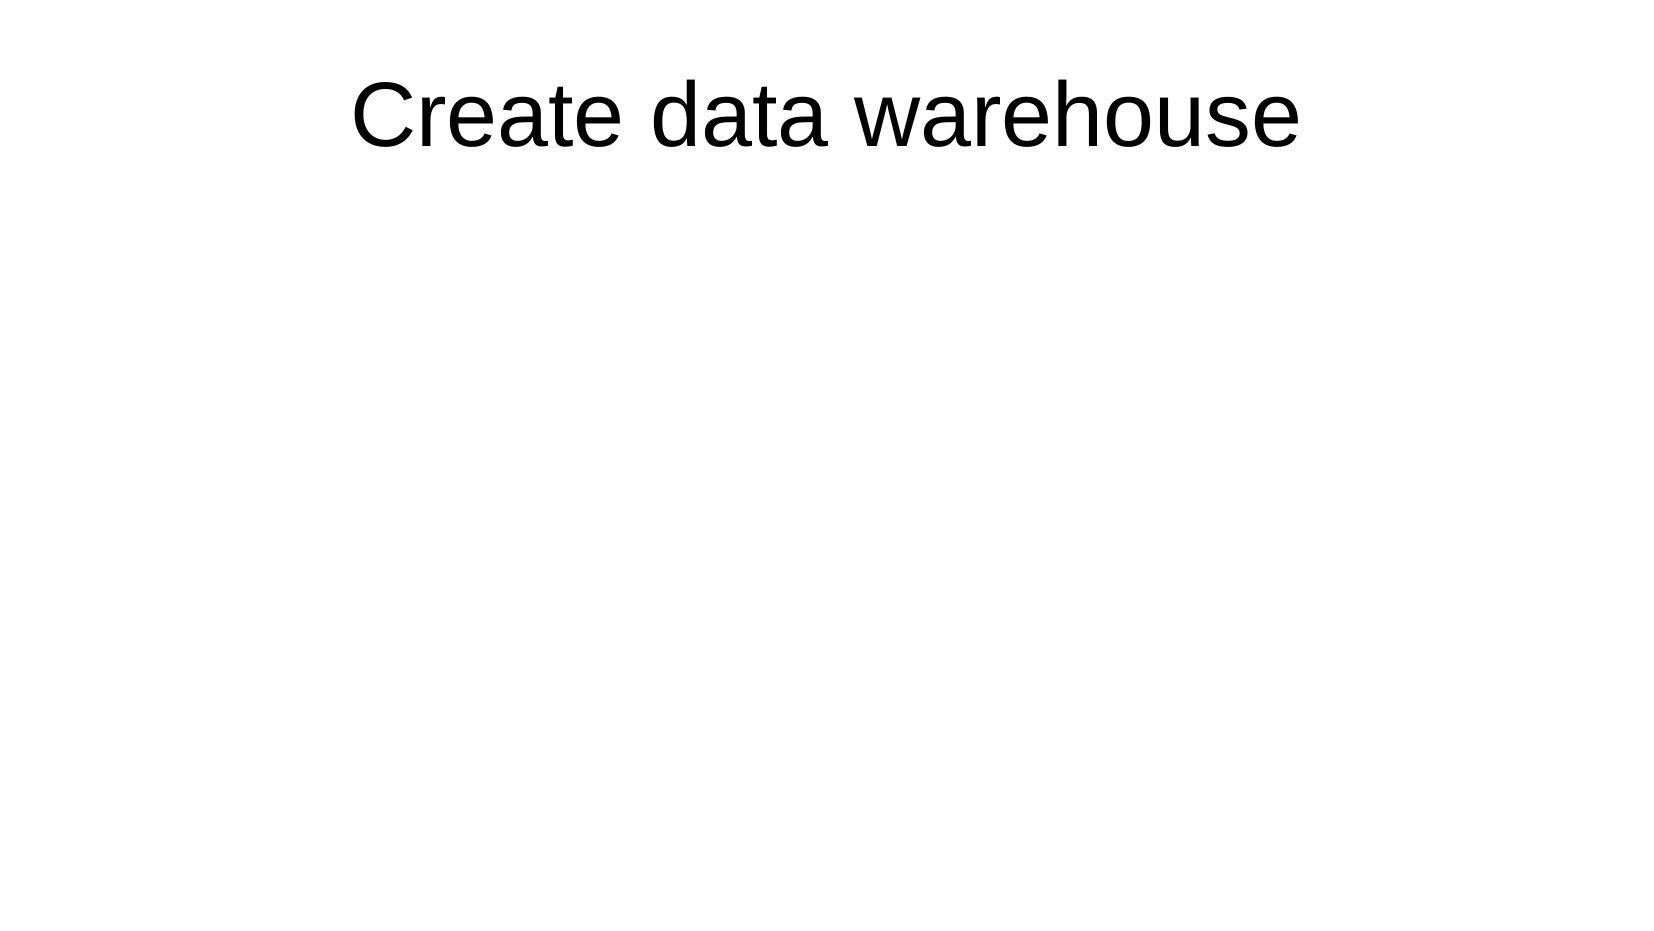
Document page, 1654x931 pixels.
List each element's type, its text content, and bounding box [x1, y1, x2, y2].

title Create data warehouse [82, 37, 1571, 193]
